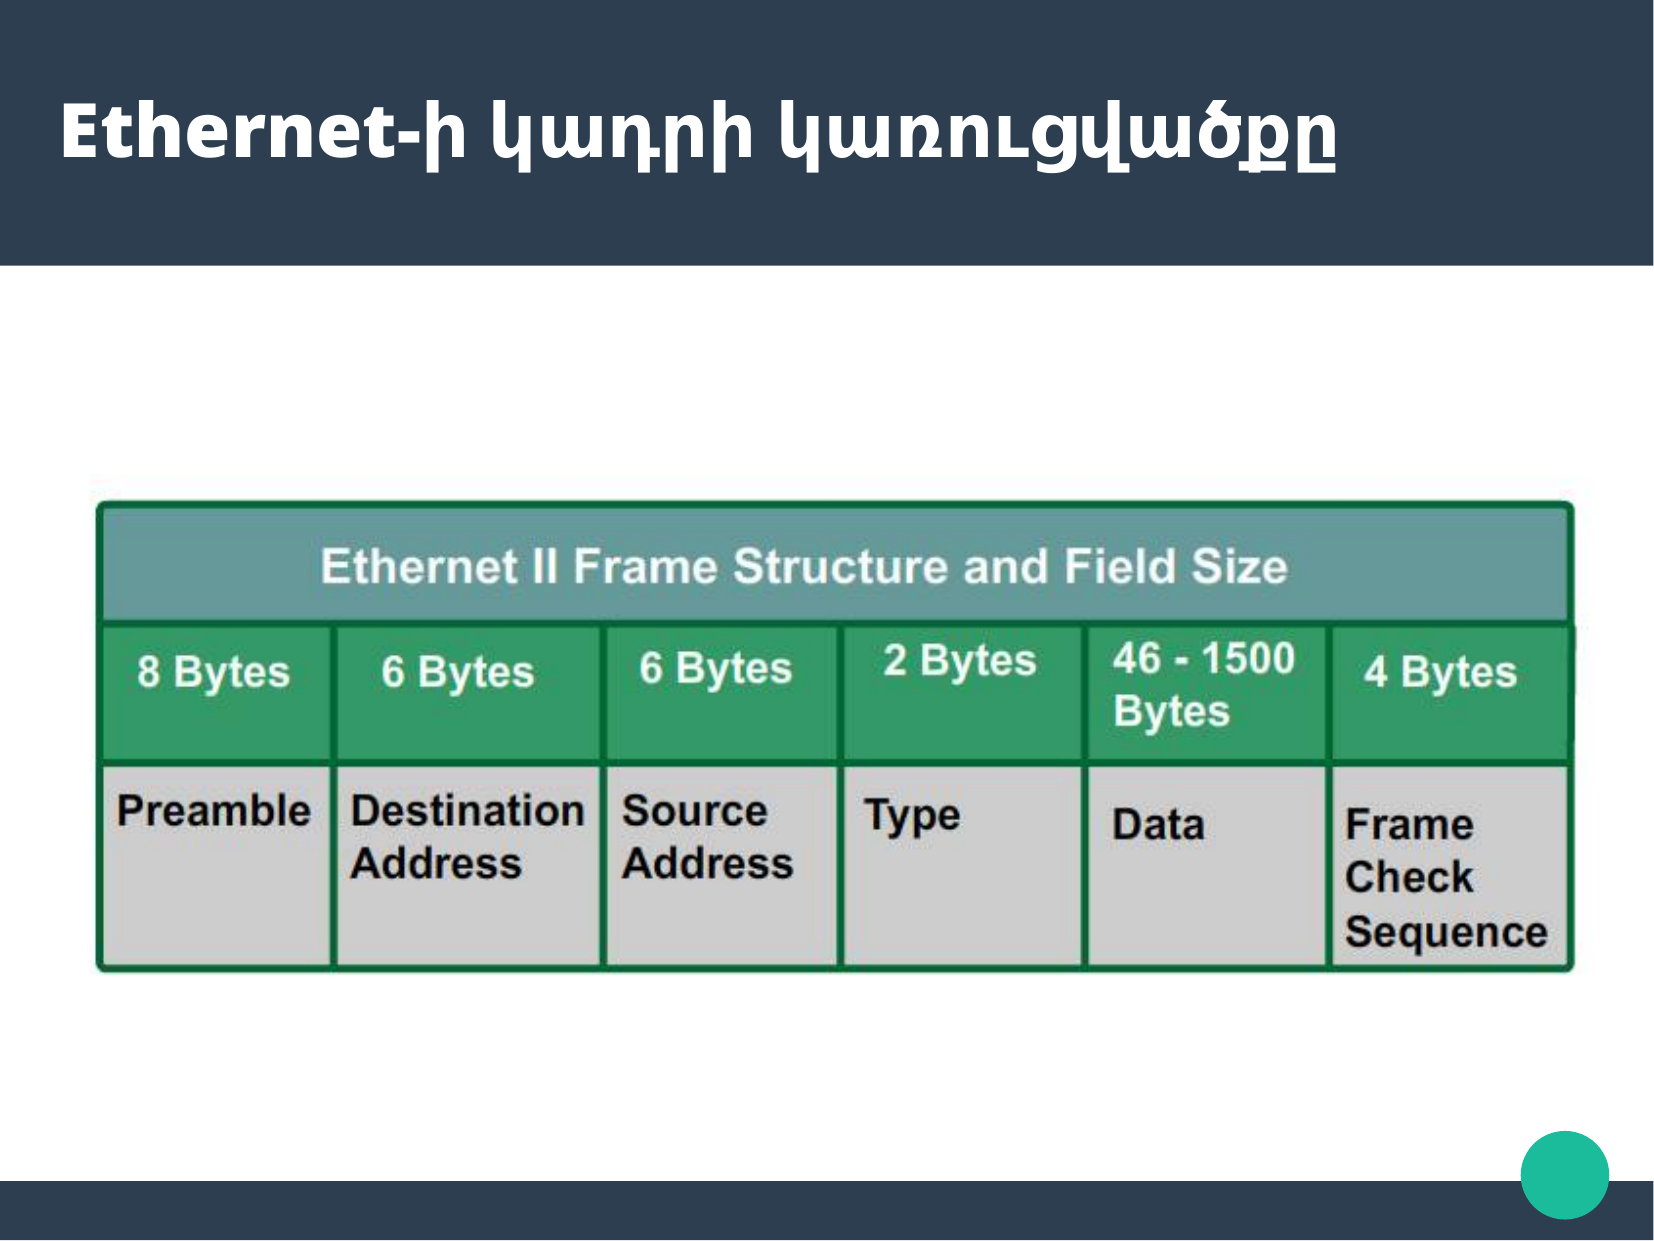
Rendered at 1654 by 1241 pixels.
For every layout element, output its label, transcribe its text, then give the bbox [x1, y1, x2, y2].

picture [59, 474, 1595, 1002]
title Ethernet-ի կադրի կառուցվածքը [59, 49, 1595, 207]
